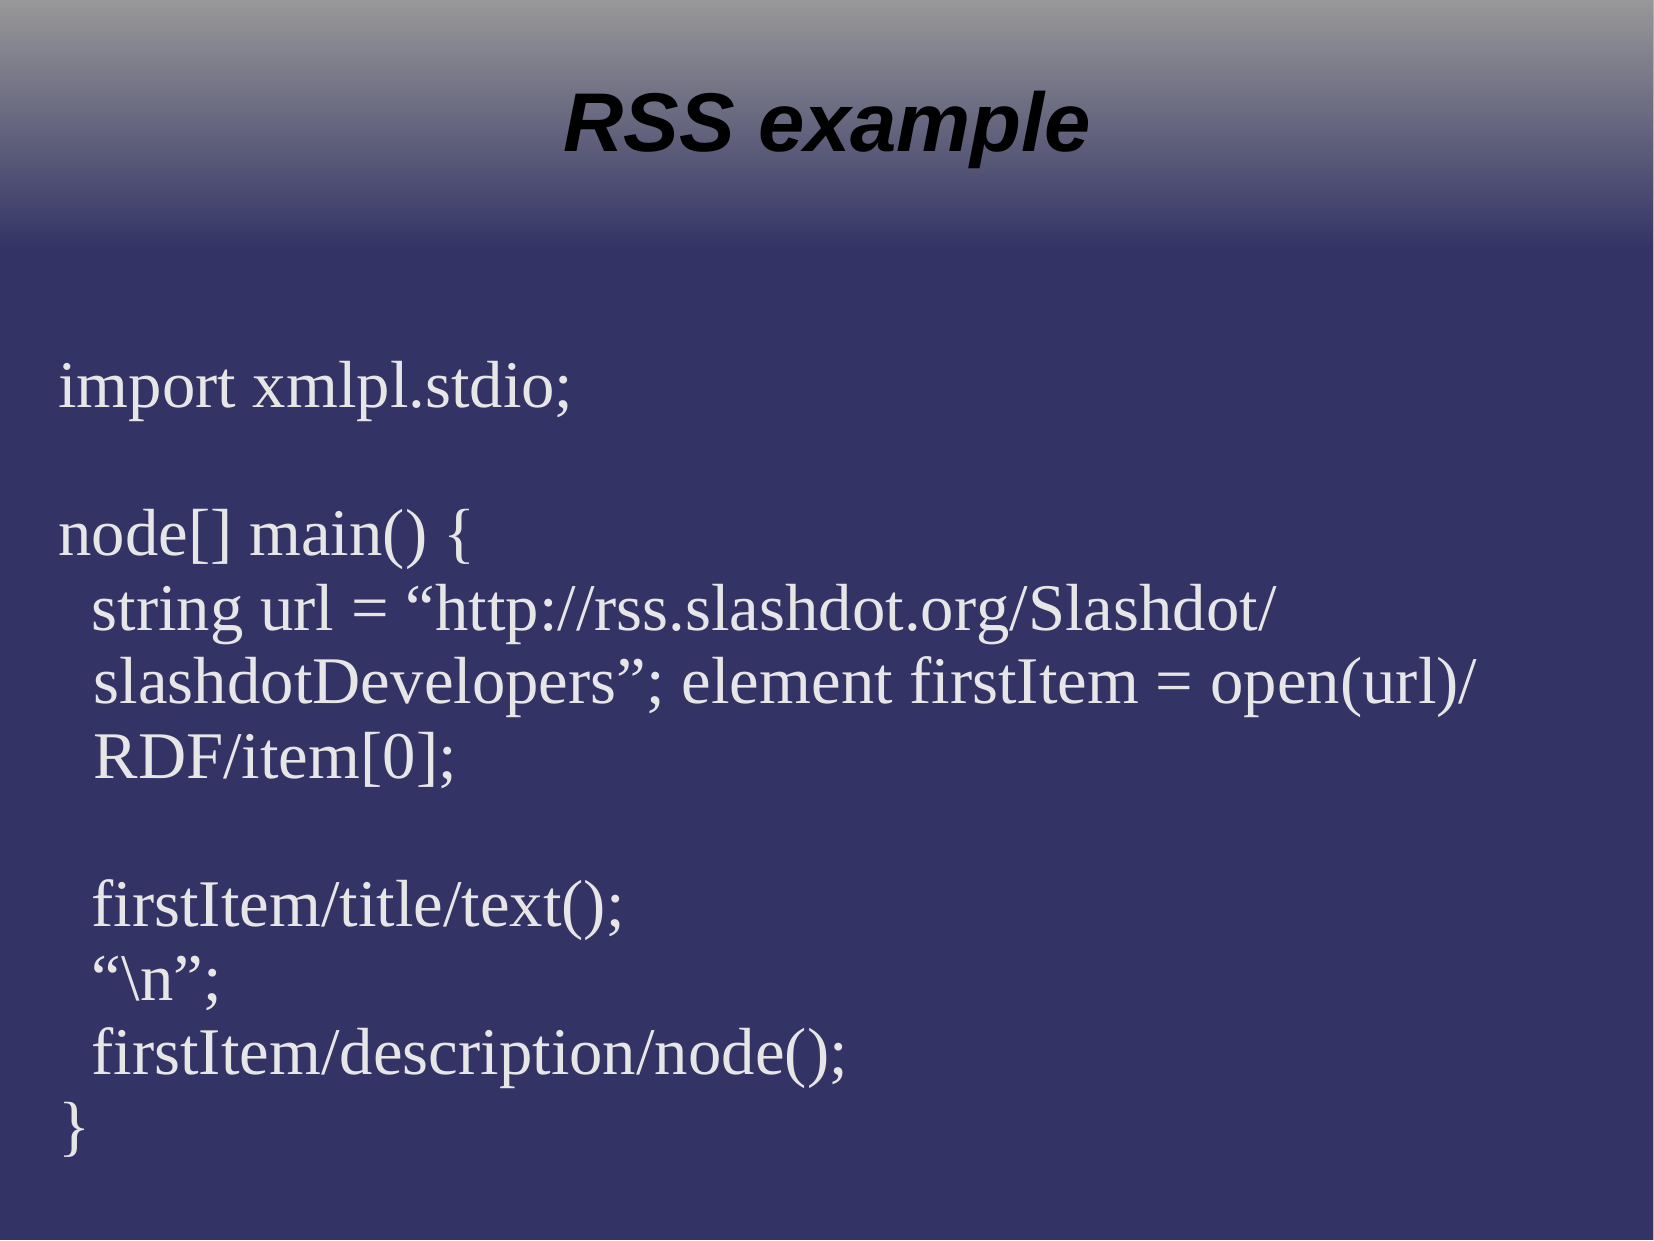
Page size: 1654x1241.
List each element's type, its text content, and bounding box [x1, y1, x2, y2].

title RSS example [121, 19, 1534, 227]
subtitle import xmlpl.stdio; node[] main() { string url = “http://rss.slashdot.org/Slashdot/slashdotDevelopers”; element firstItem = open(url)/RDF/item[0]; firstItem/title/text(); “\n”; firstItem/description/node(); } [58, 311, 1593, 1200]
